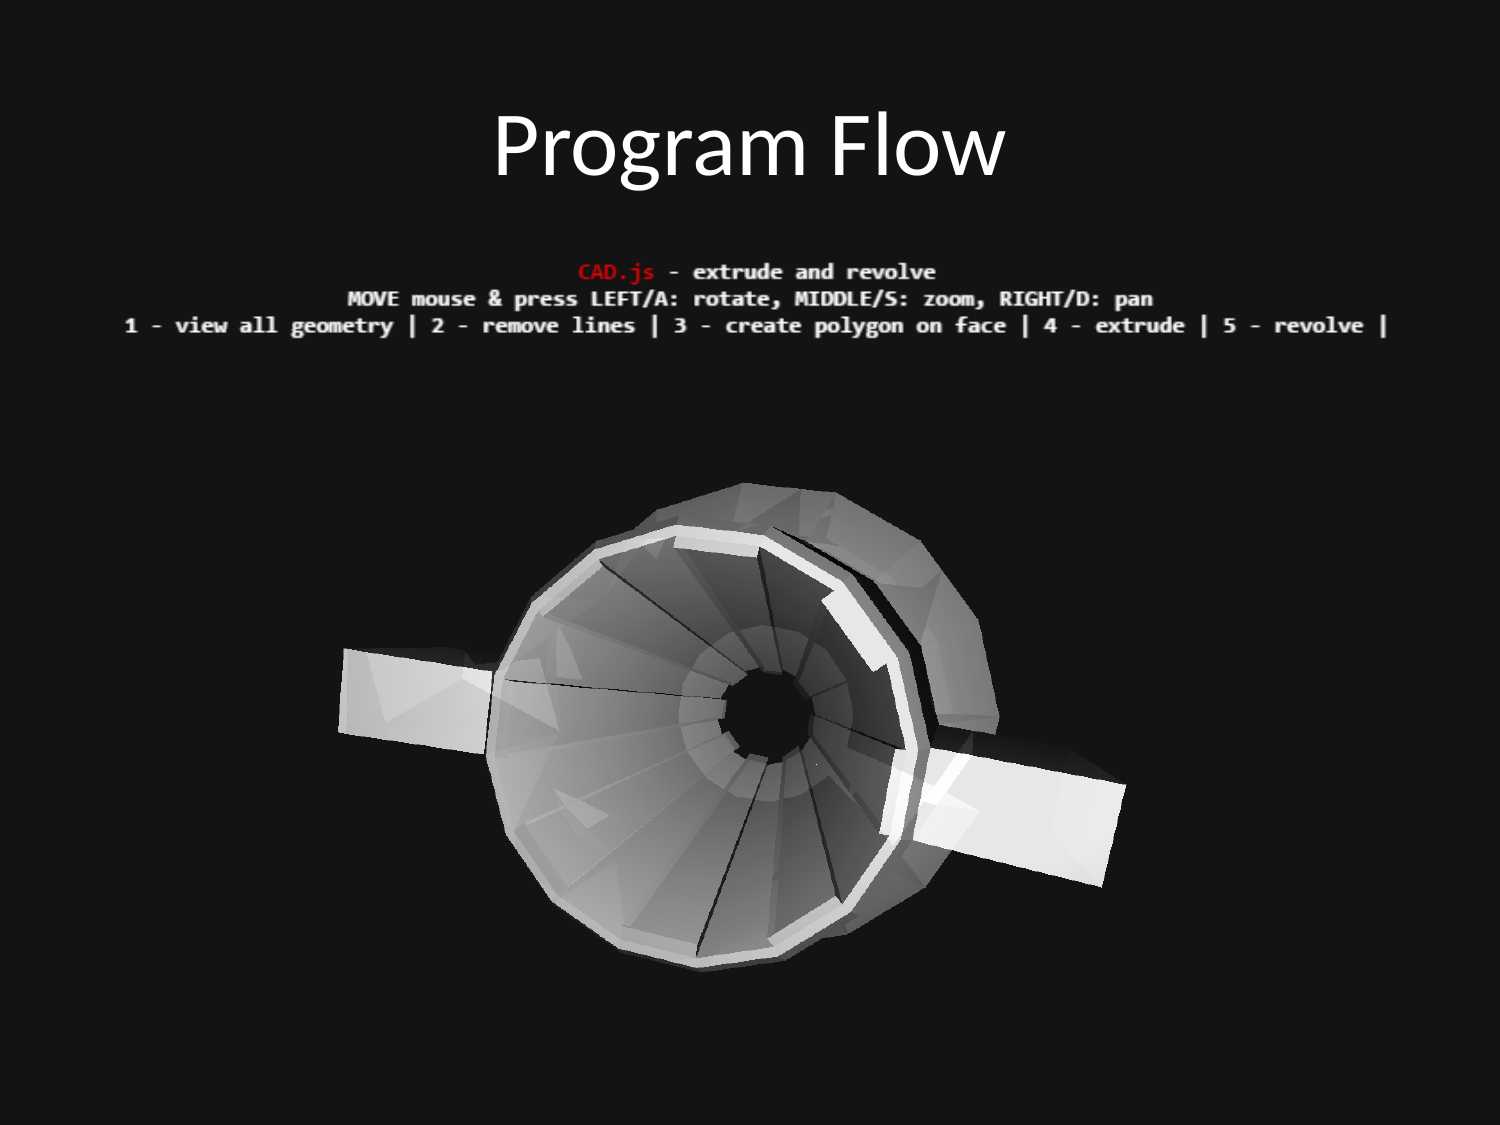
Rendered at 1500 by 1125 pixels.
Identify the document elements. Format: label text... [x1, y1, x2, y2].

picture [97, 249, 1450, 372]
picture [0, 461, 1500, 1125]
title Program Flow [75, 45, 1425, 233]
